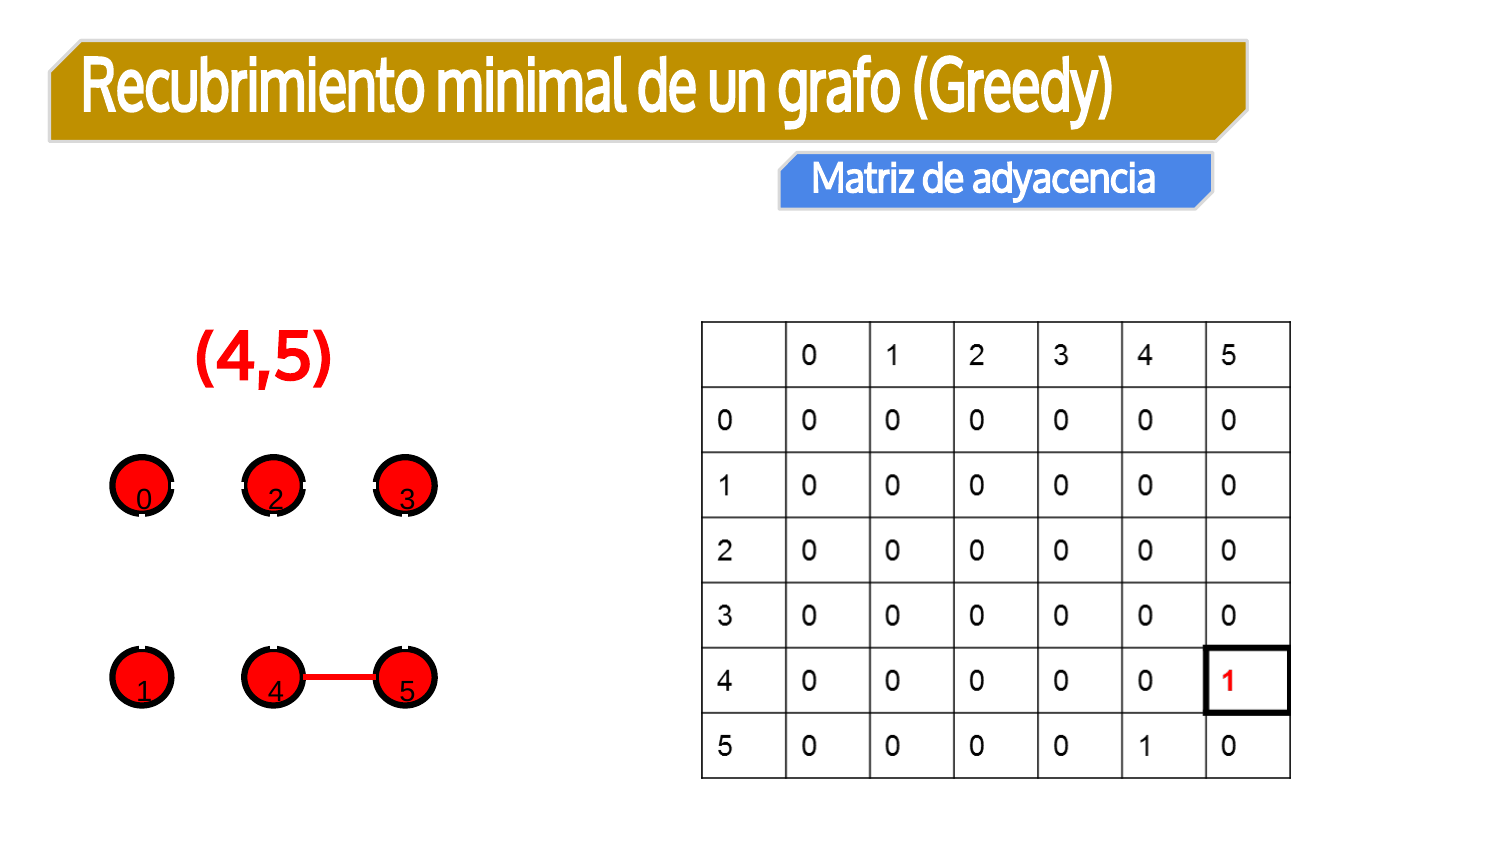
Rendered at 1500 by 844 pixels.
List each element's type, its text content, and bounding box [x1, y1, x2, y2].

text_box [196, 329, 214, 388]
text_box [49, 40, 1248, 142]
text_box [779, 152, 1213, 210]
text_box [312, 329, 331, 388]
text_box 3 [375, 457, 435, 514]
text_box 4 [244, 649, 303, 706]
picture [701, 322, 1291, 781]
text_box 2 [244, 457, 303, 514]
text_box [274, 330, 310, 382]
text_box 5 [375, 649, 435, 706]
text_box [258, 370, 270, 390]
text_box 1 [112, 649, 172, 706]
text_box 0 [112, 457, 172, 514]
text_box [216, 330, 255, 381]
